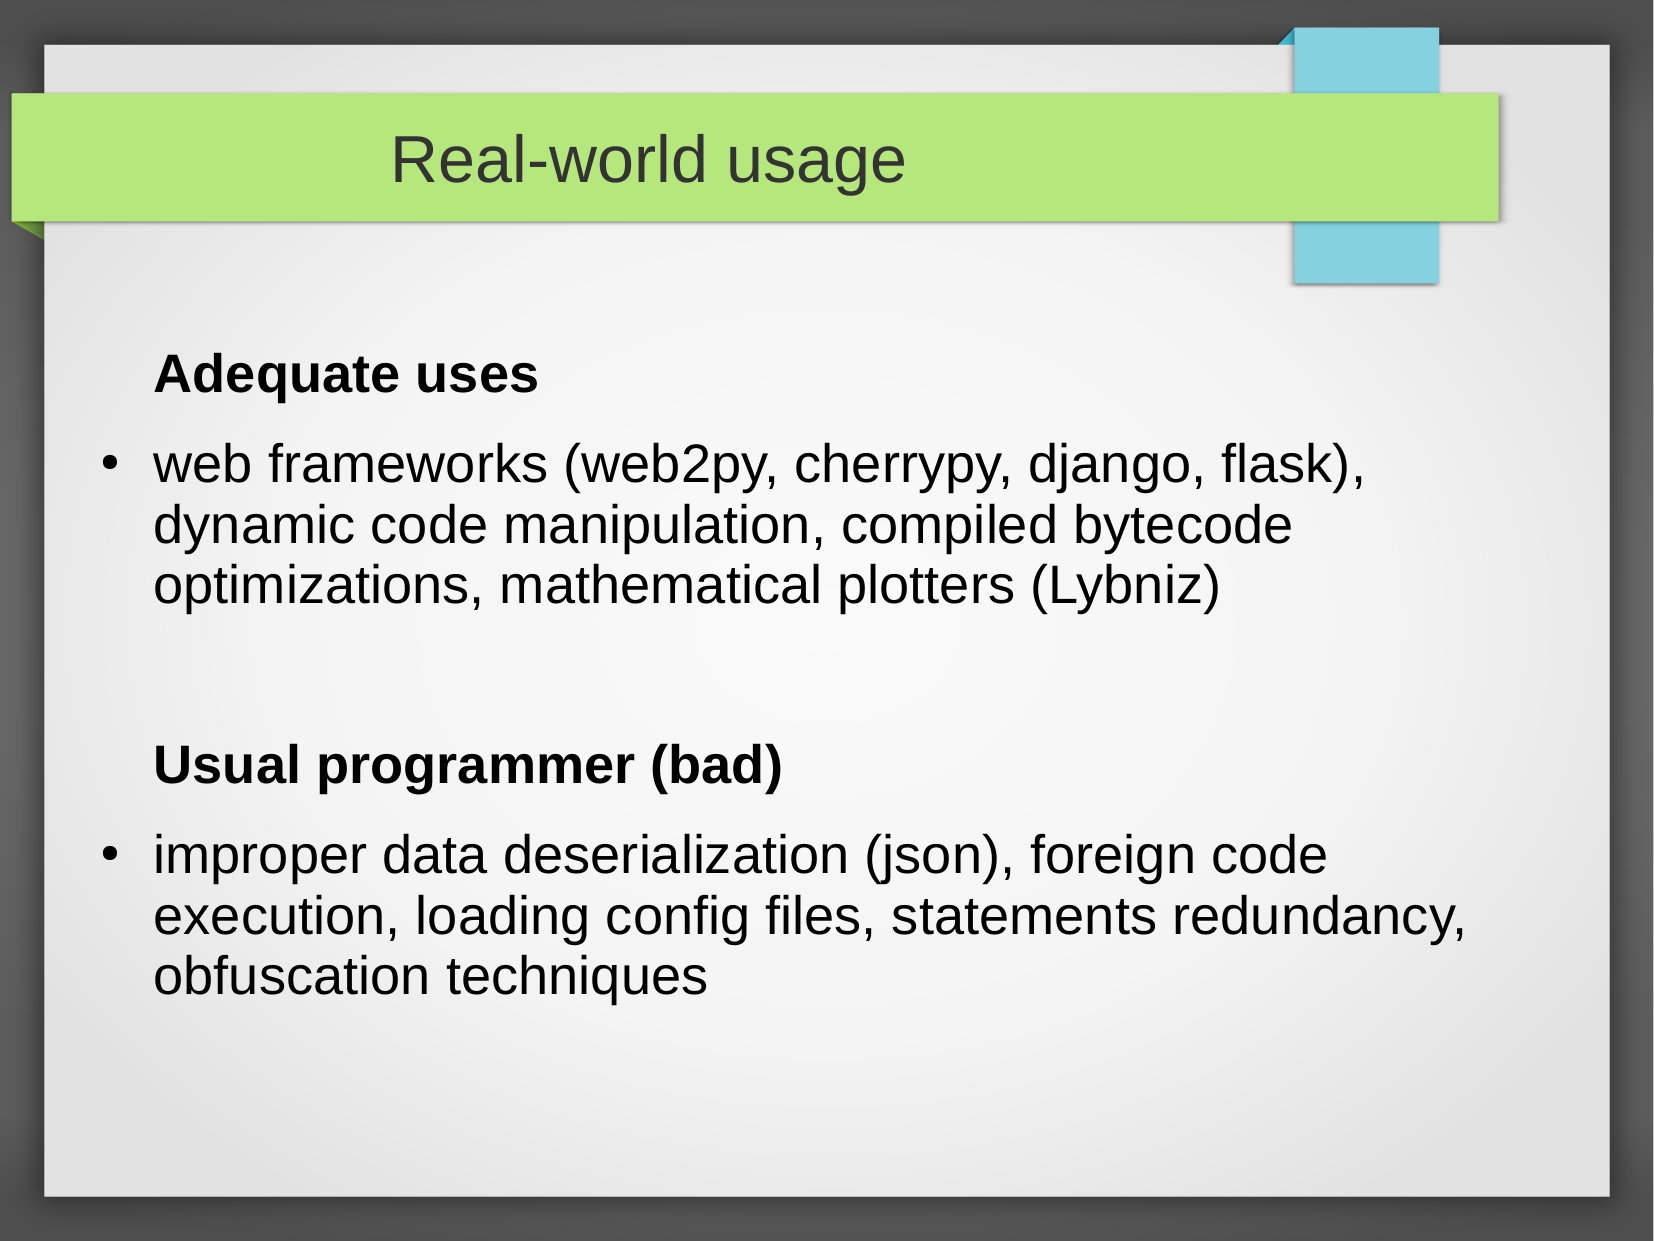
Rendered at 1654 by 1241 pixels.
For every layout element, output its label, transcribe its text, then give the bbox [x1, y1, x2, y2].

list Adequate uses web frameworks (web2py, cherrypy, django, flask), dynamic code manipulation, compiled bytecode optimizations, mathematical plotters (Lybniz) Usual programmer (bad) improper data deserialization (json), foreign code execution, loading config files, statements redundancy, obfuscation techniques [82, 343, 1538, 1063]
picture [0, 0, 1654, 1241]
title Real-world usage [70, 106, 1229, 213]
